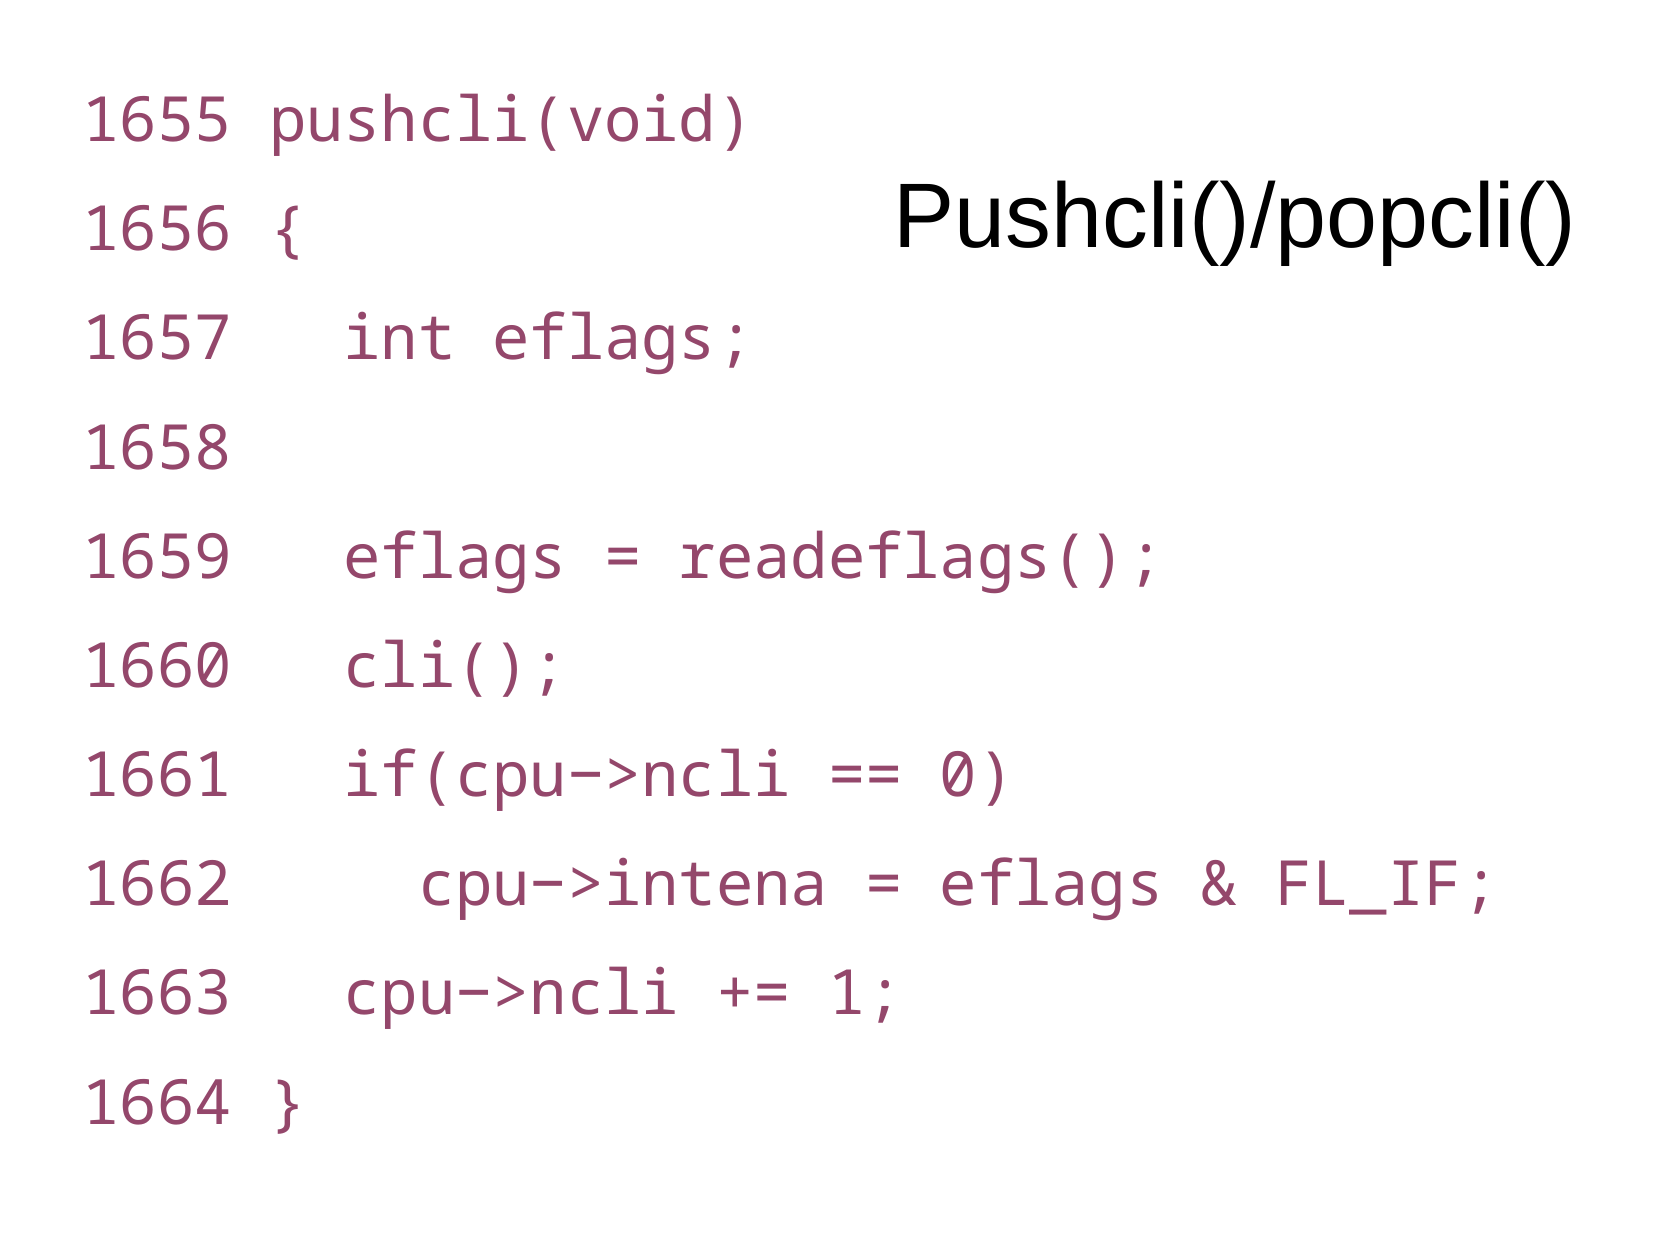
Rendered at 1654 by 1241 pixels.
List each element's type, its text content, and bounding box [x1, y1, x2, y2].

title Pushcli()/popcli() [825, 112, 1646, 320]
list 1655 pushcli(void) 1656 { 1657 int eflags; 1658 1659 eflags = readeflags(); 1660 cli(); 1661 if(cpu−>ncli == 0) 1662 cpu−>intena = eflags & FL_IF; 1663 cpu−>ncli += 1; 1664 } [82, 75, 1571, 1163]
